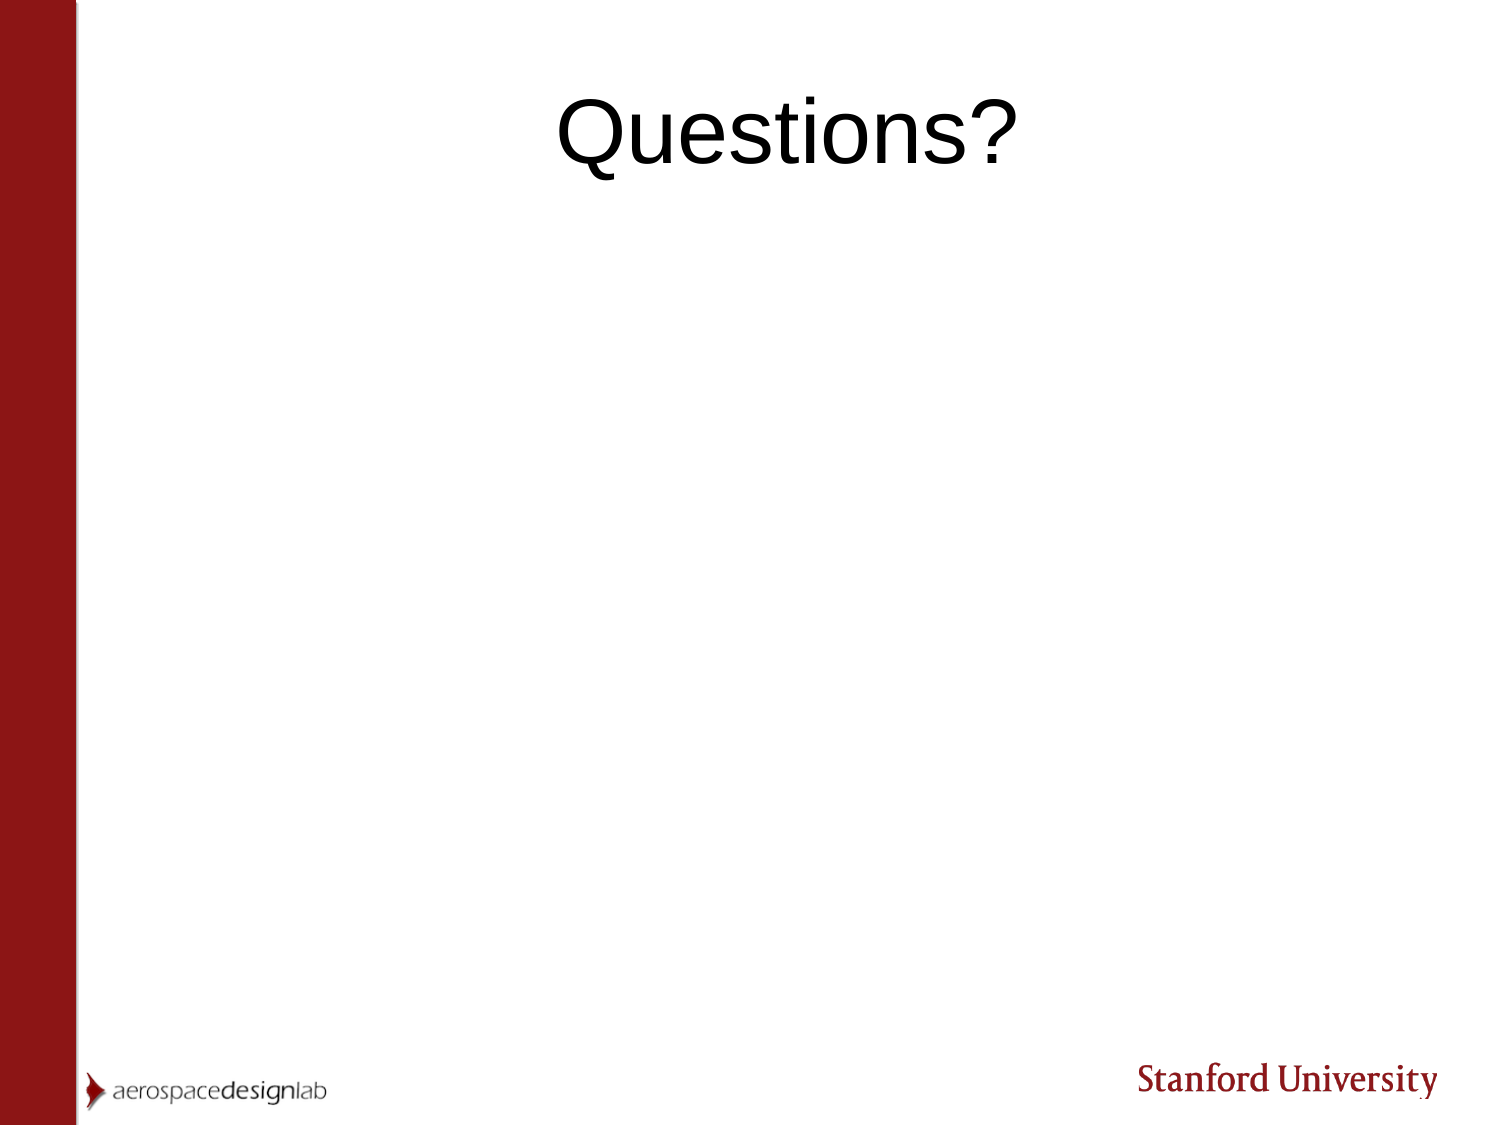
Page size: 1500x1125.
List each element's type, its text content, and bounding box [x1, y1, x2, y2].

picture [82, 1071, 330, 1112]
title Questions? [155, 78, 1420, 186]
